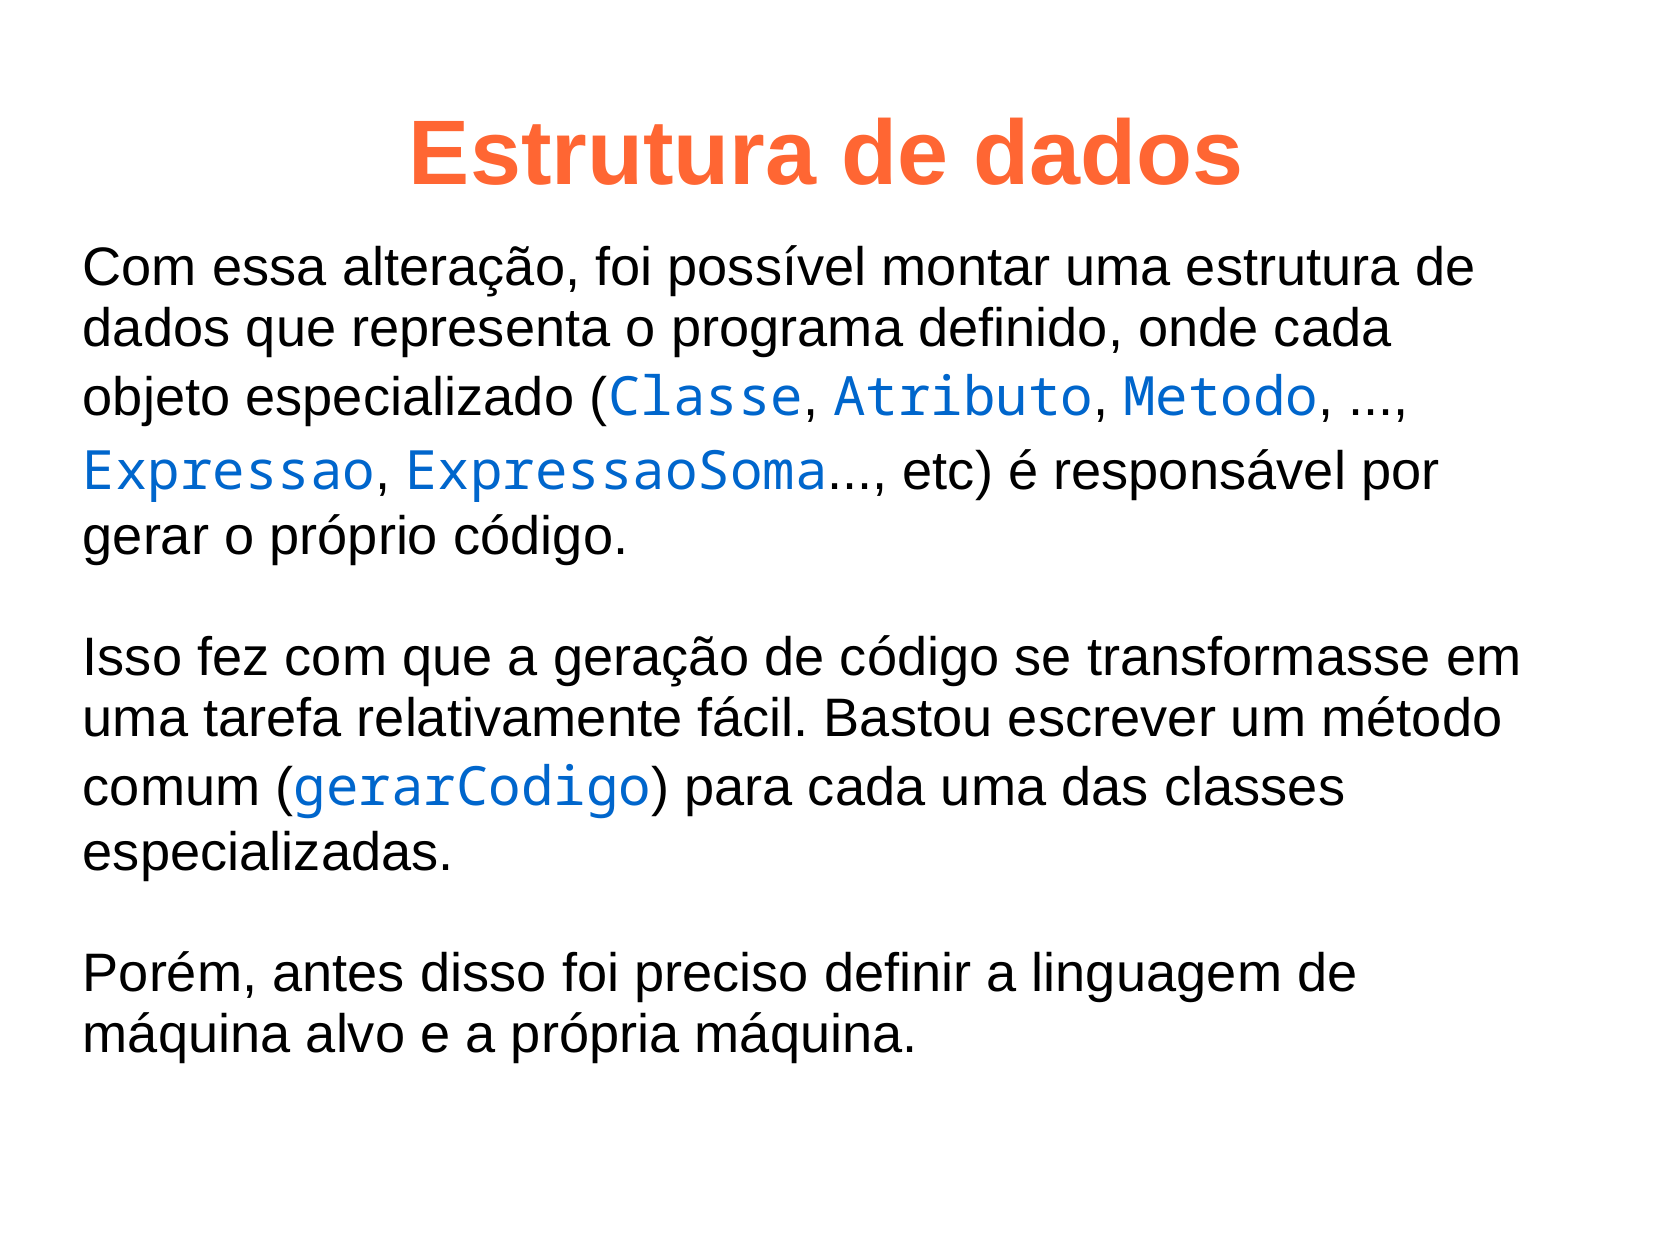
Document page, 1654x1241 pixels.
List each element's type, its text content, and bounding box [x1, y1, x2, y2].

title Estrutura de dados [82, 49, 1571, 257]
subtitle Com essa alteração, foi possível montar uma estrutura de dados que representa o programa definido, onde cada objeto especializado (Classe, Atributo, Metodo, ..., Expressao, ExpressaoSoma..., etc) é responsável por gerar o próprio código. Isso fez com que a geração de código se transformasse em uma tarefa relativamente fácil. Bastou escrever um método comum (gerarCodigo) para cada uma das classes especializadas. Porém, antes disso foi preciso definir a linguagem de máquina alvo e a própria máquina. [82, 249, 1538, 1051]
